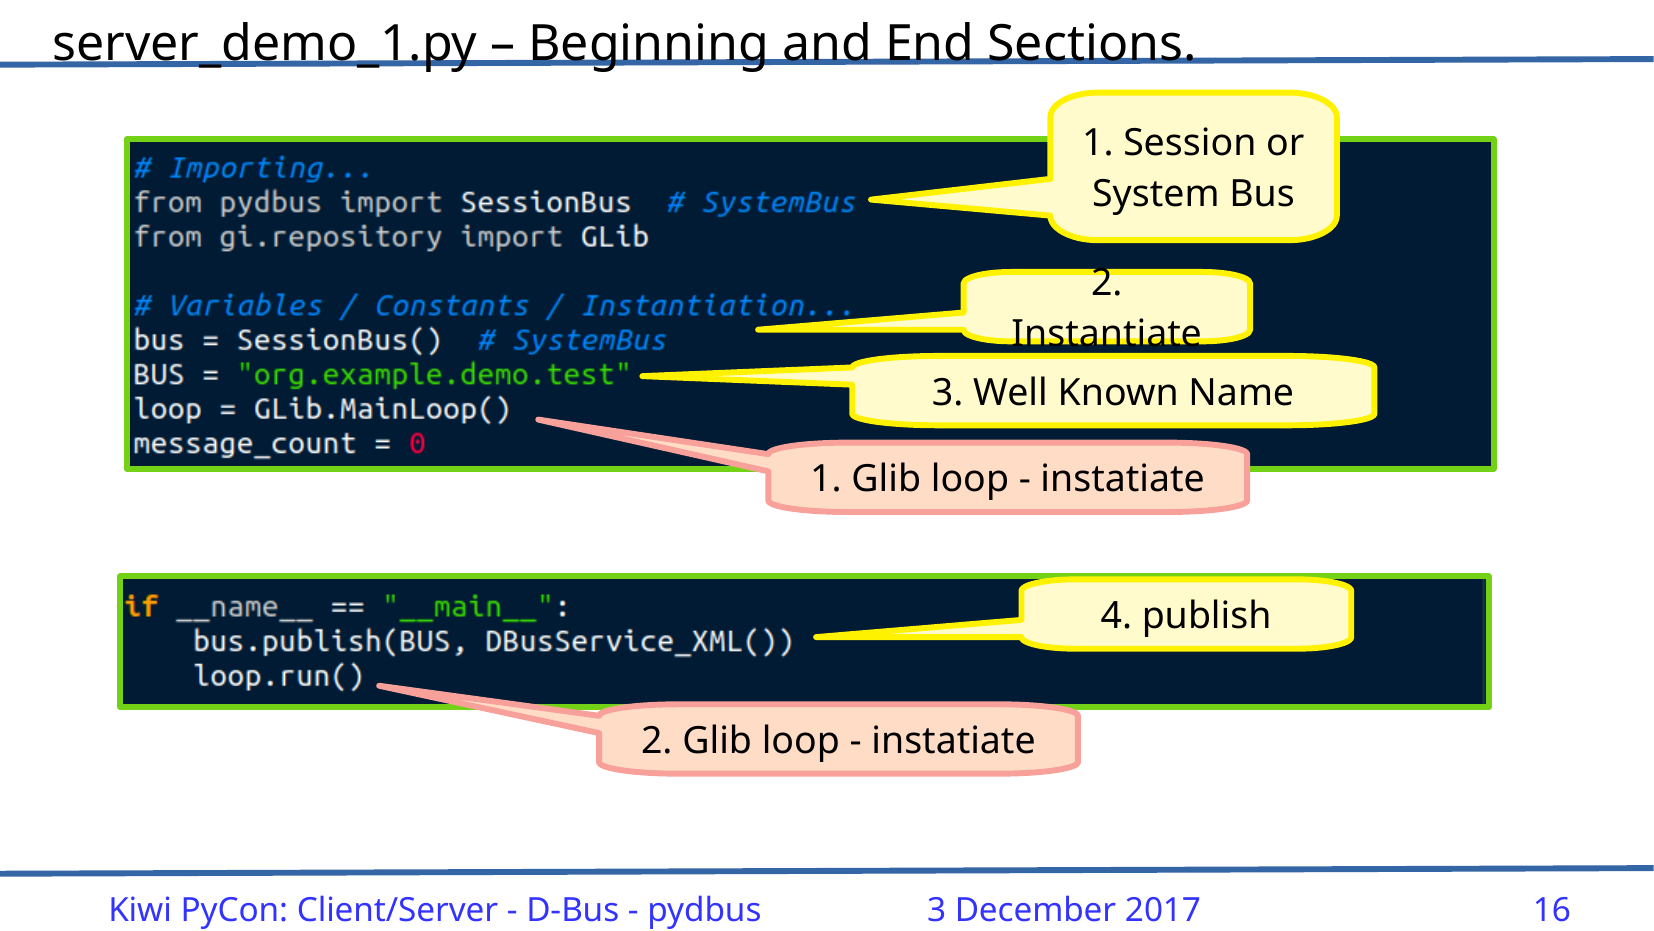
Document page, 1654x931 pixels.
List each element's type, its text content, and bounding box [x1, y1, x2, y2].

picture [129, 142, 1491, 466]
text_box 3. Well Known Name [642, 355, 1375, 426]
text_box 2. Glib loop - instatiate [379, 685, 1078, 774]
picture [123, 579, 1486, 705]
text_box 1. Glib loop - instatiate [538, 419, 1248, 513]
text_box 4. publish [816, 579, 1352, 649]
text_box 2. Instantiate [758, 271, 1251, 342]
text_box server_demo_1.py – Beginning and End Sections. [37, 0, 1540, 76]
text_box 1. Session or System Bus [871, 92, 1337, 241]
